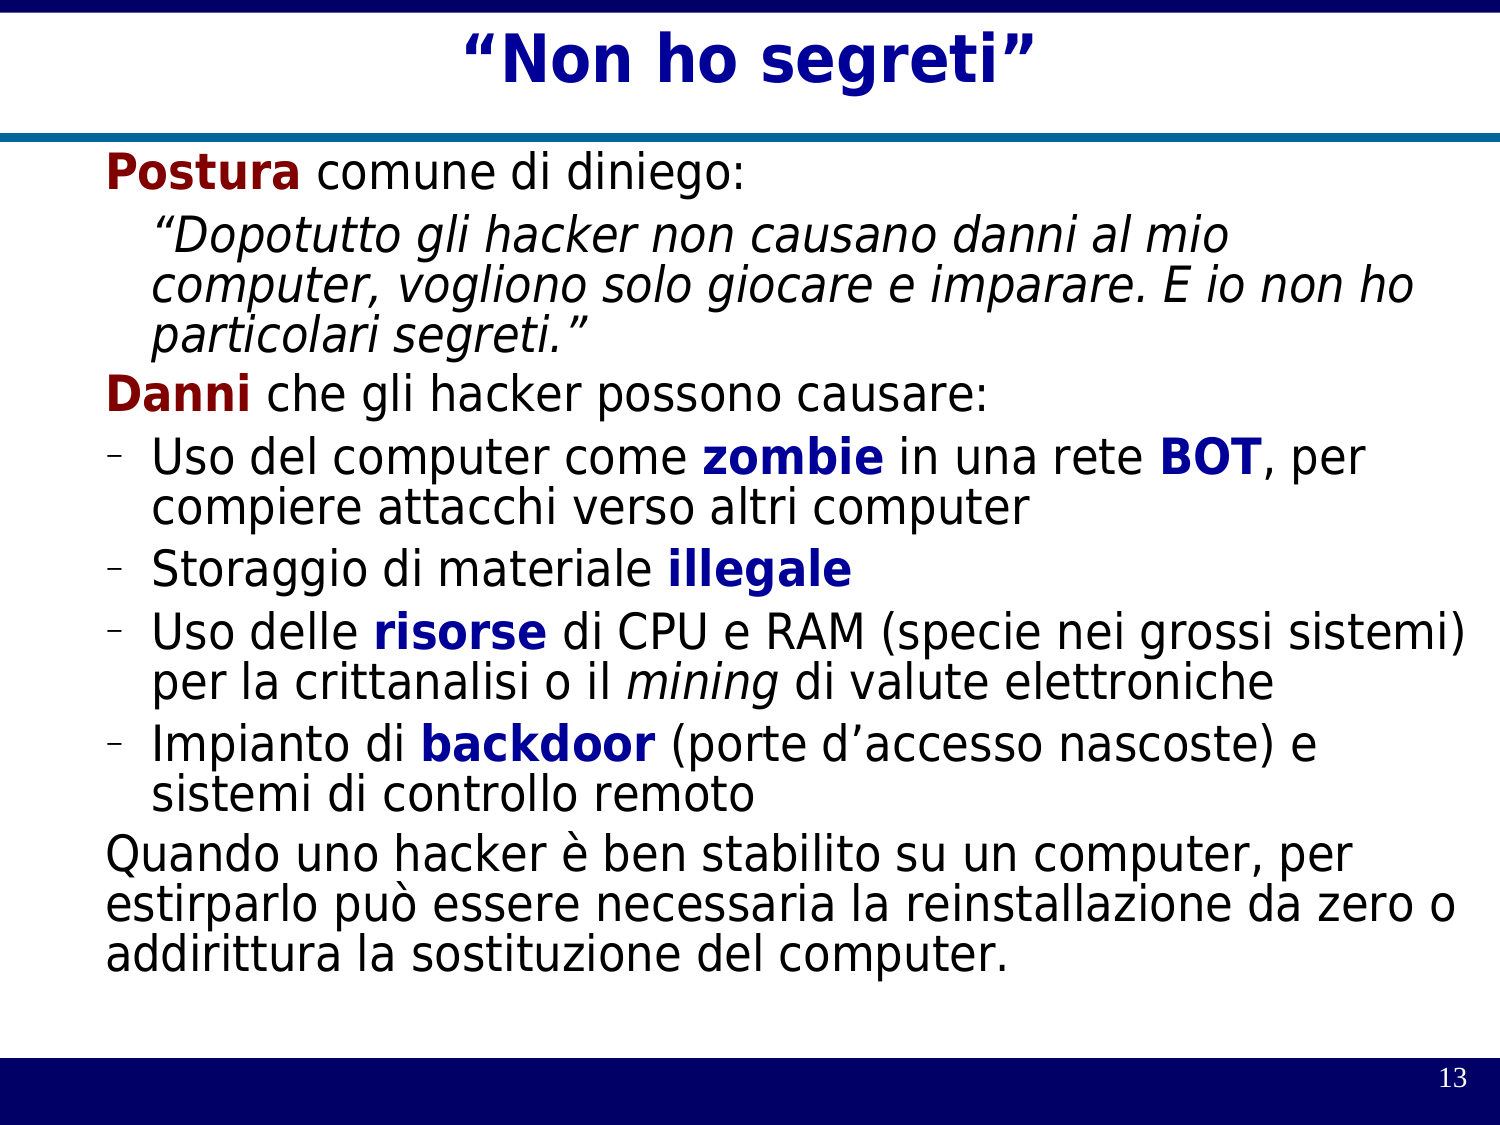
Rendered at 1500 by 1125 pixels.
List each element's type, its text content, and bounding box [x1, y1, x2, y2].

title “Non ho segreti” [30, 0, 1471, 126]
list Postura comune di diniego: “Dopotutto gli hacker non causano danni al mio computer, vogliono solo giocare e imparare. E io non ho particolari segreti.” Danni che gli hacker possono causare: Uso del computer come zombie in una rete BOT, per compiere attacchi verso altri computer Storaggio di materiale illegale Uso delle risorse di CPU e RAM (specie nei grossi sistemi) per la crittanalisi o il mining di valute elettroniche Impianto di backdoor (porte d’accesso nascoste) e sistemi di controllo remoto Quando uno hacker è ben stabilito su un computer, per estirparlo può essere necessaria la reinstallazione da zero o addirittura la sostituzione del computer. [30, 149, 1471, 1021]
